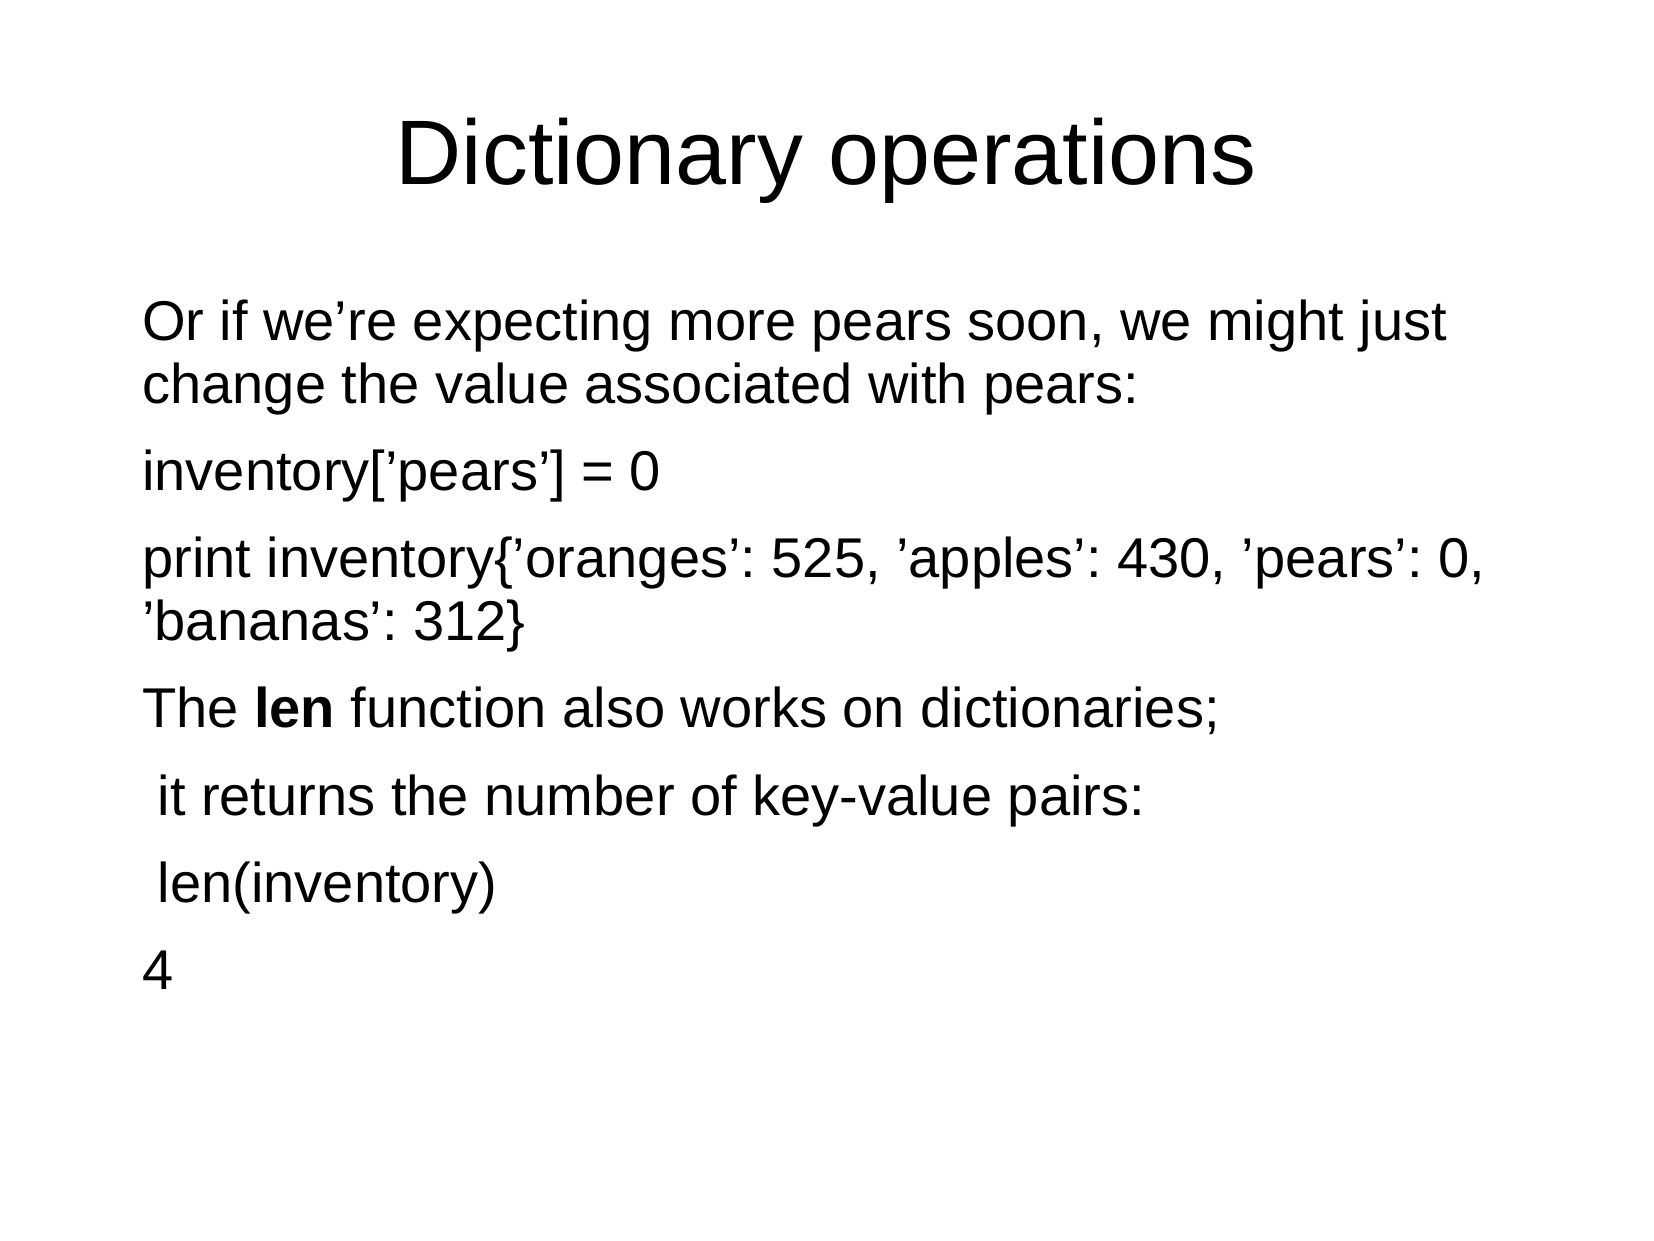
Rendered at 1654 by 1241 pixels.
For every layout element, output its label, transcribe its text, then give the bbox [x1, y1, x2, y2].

list Or if we’re expecting more pears soon, we might just change the value associated with pears: inventory[’pears’] = 0 print inventory{’oranges’: 525, ’apples’: 430, ’pears’: 0, ’bananas’: 312} The len function also works on dictionaries; it returns the number of key-value pairs: len(inventory) 4 [82, 290, 1571, 1010]
title Dictionary operations [82, 49, 1571, 257]
